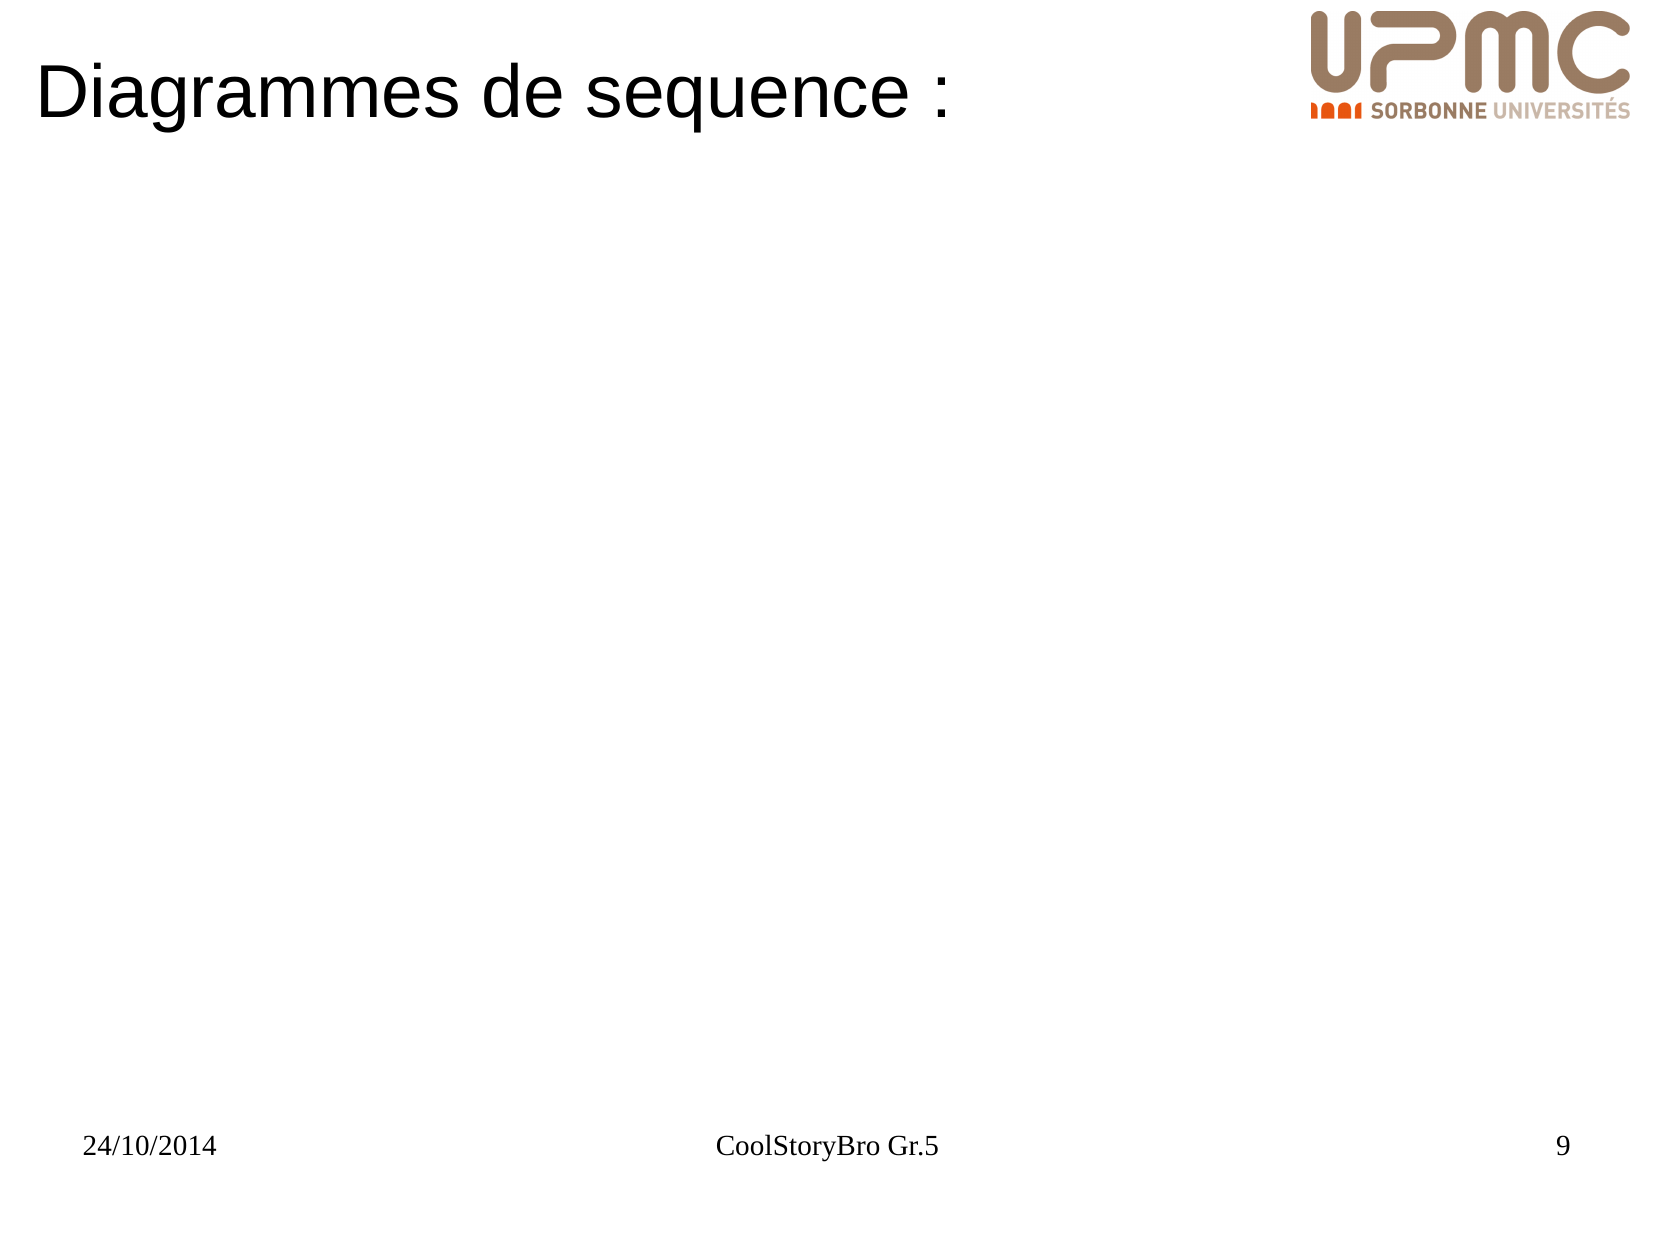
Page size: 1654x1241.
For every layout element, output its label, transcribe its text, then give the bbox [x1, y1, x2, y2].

title Diagrammes de sequence : [35, 23, 1241, 160]
picture [1311, 11, 1630, 120]
